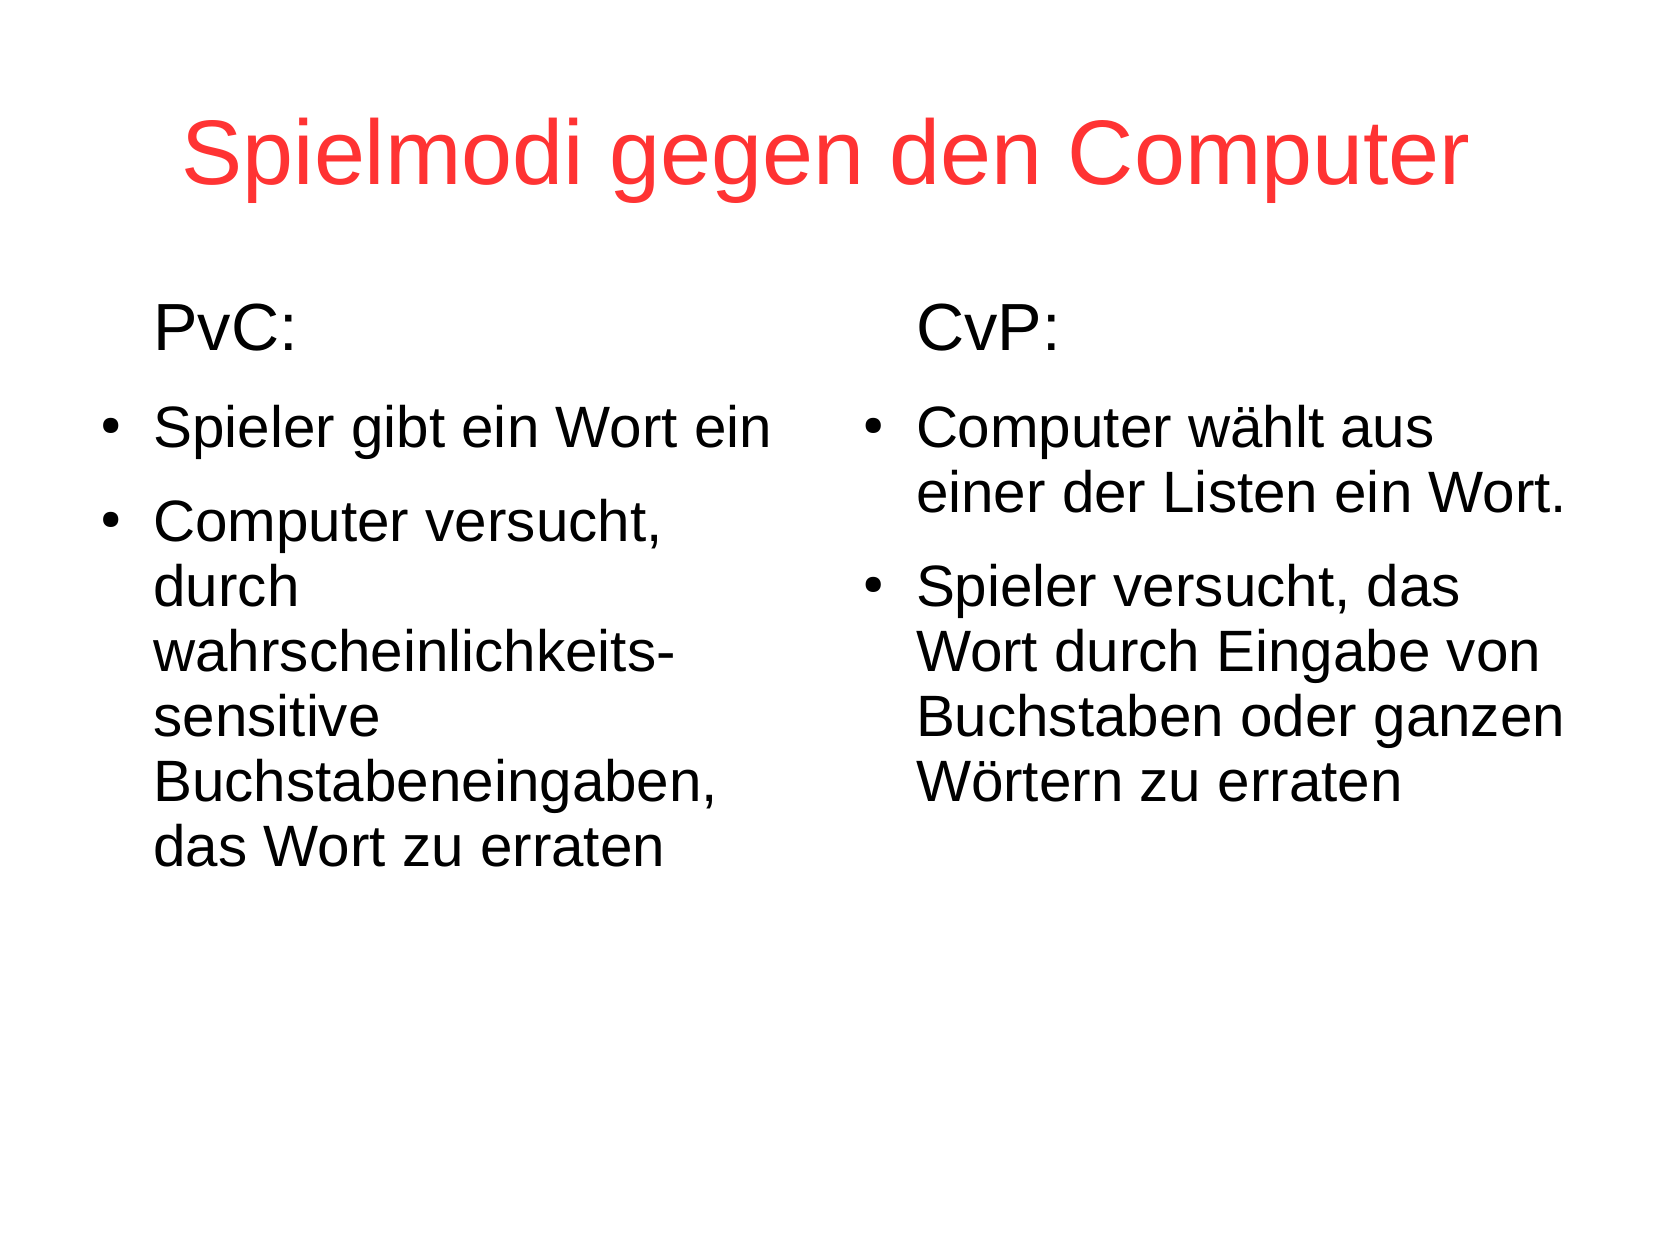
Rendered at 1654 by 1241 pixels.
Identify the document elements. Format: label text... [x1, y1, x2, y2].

title Spielmodi gegen den Computer [82, 49, 1571, 257]
list CvP: Computer wählt aus einer der Listen ein Wort. Spieler versucht, das Wort durch Eingabe von Buchstaben oder ganzen Wörtern zu erraten [845, 290, 1572, 1010]
list PvC: Spieler gibt ein Wort ein Computer versucht, durch wahrscheinlichkeits-sensitive Buchstabeneingaben, das Wort zu erraten [82, 290, 809, 1010]
